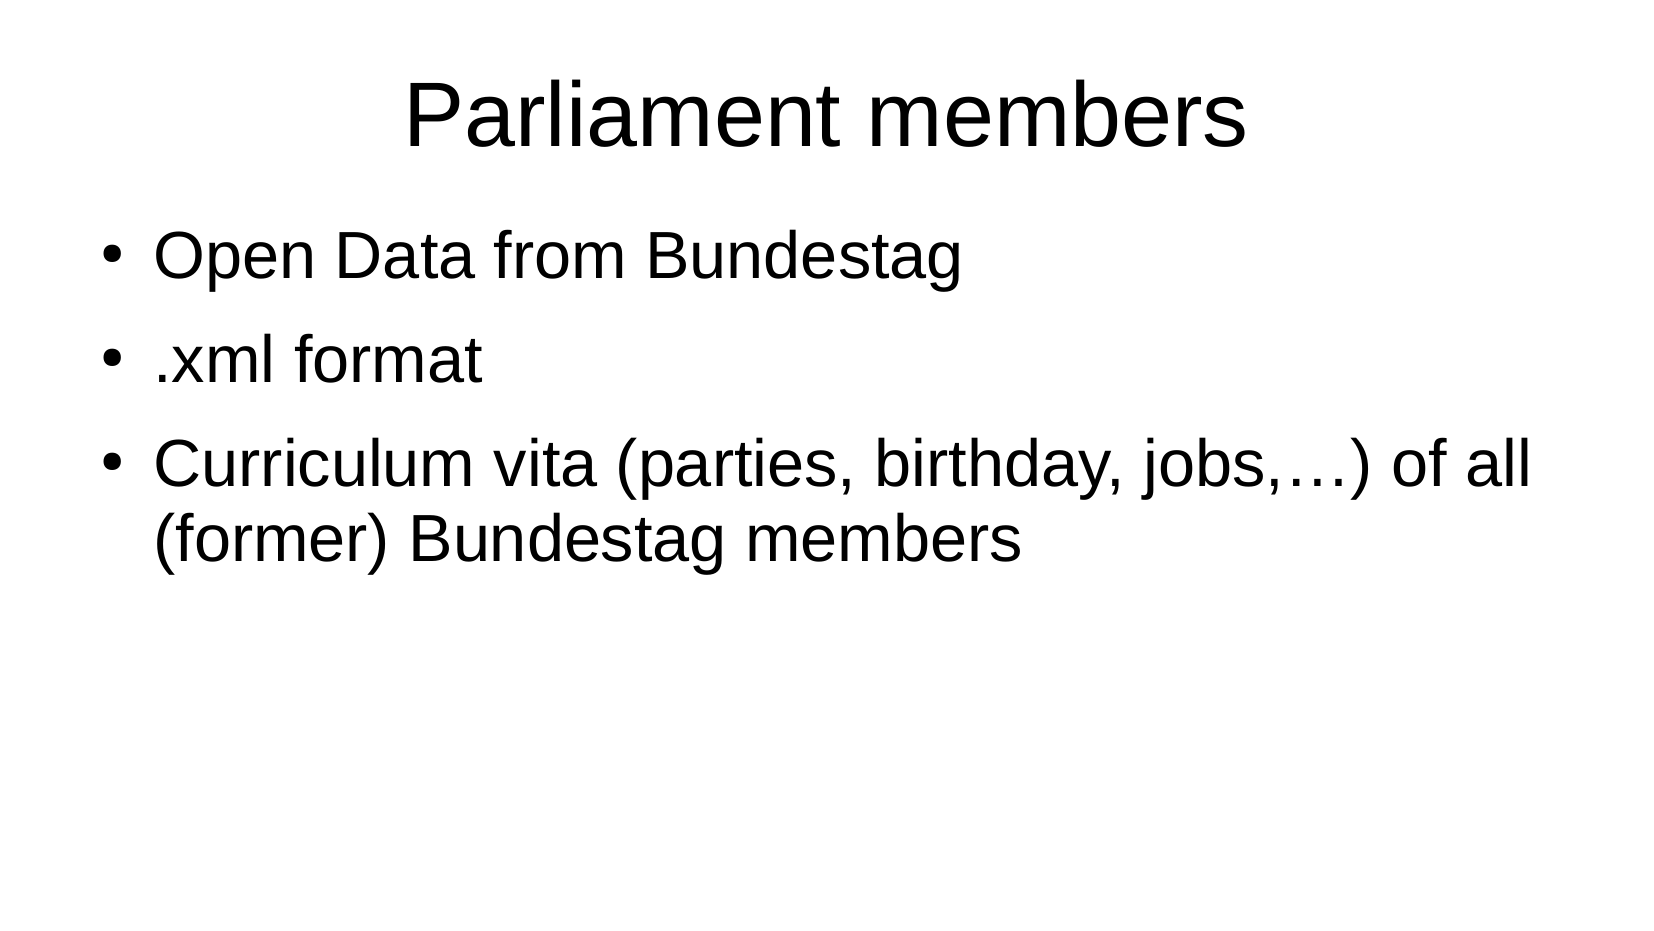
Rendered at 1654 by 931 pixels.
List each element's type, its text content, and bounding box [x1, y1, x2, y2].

title Parliament members [82, 37, 1571, 193]
list Open Data from Bundestag .xml format Curriculum vita (parties, birthday, jobs,…) of all (former) Bundestag members [82, 217, 1571, 758]
